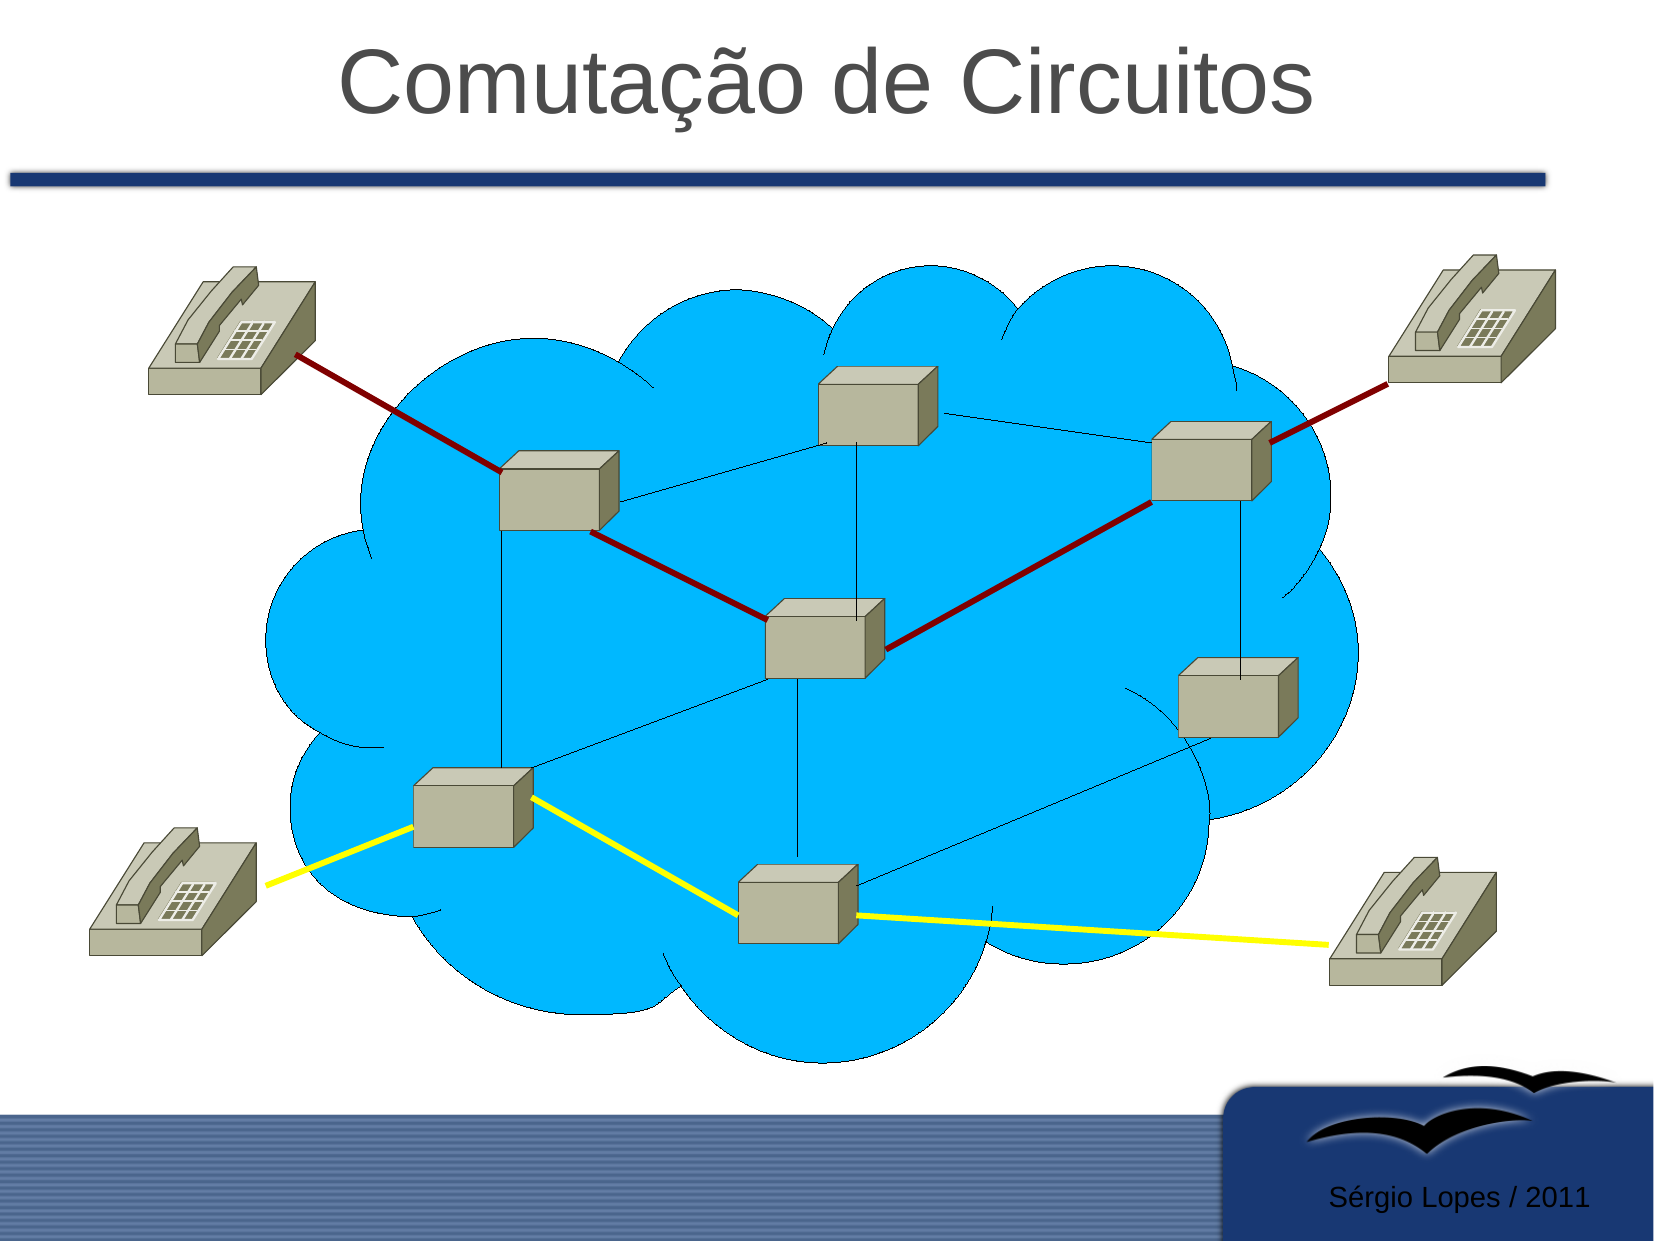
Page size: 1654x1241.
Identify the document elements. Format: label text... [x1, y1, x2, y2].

text_box [396, 265, 1308, 645]
title Comutação de Circuitos [121, 0, 1534, 164]
text_box [310, 804, 1150, 1064]
text_box Sérgio Lopes / 2011 [1328, 1181, 1588, 1214]
text_box [265, 414, 501, 866]
picture [0, 0, 1654, 1241]
text_box [502, 426, 1359, 931]
